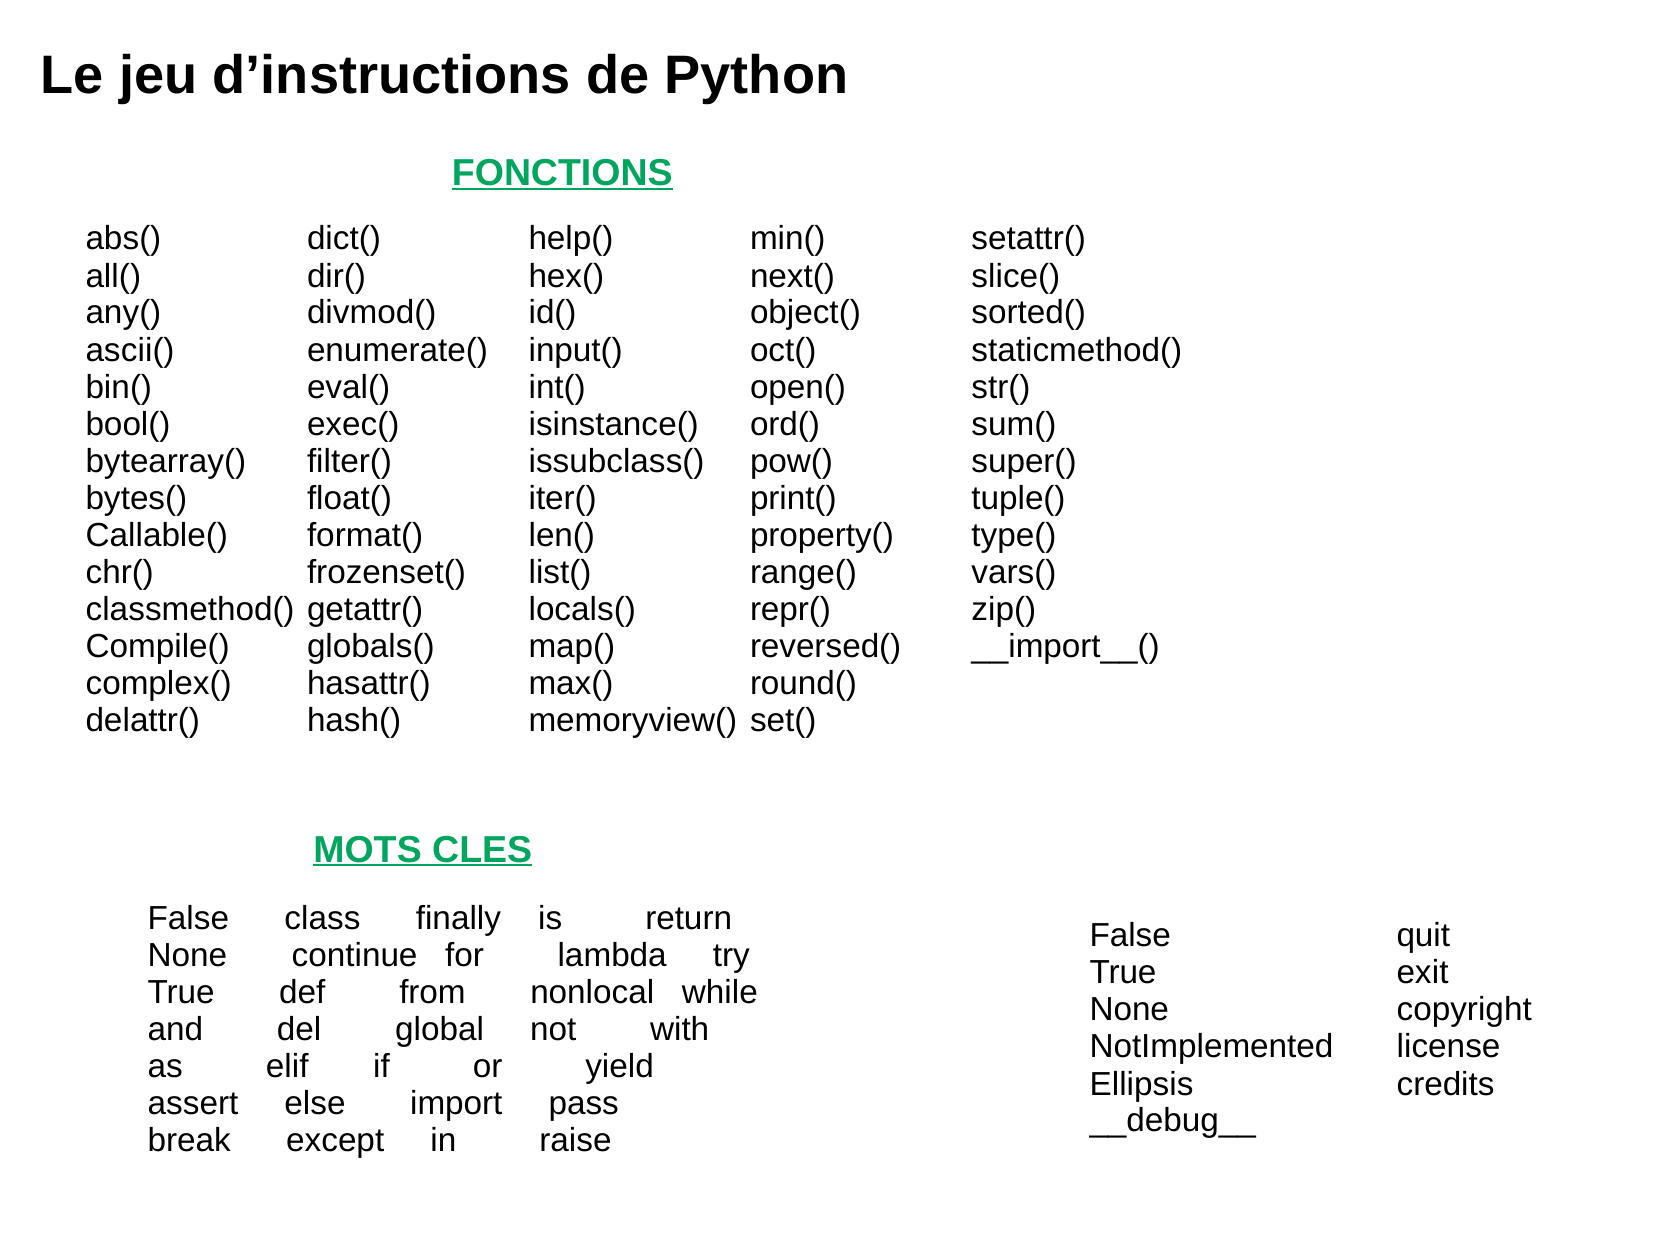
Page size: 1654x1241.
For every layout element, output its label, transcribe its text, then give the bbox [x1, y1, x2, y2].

text_box False class finally is return None continue for lambda try True def from nonlocal while and del global not with as elif if or yield assert else import pass break except in raise [132, 891, 775, 1168]
text_box abs() dict() help() min() setattr() all() dir() hex() next() slice() any() divmod() id() object() sorted() ascii() enumerate() input() oct() staticmethod() bin() eval() int() open() str() bool() exec() isinstance() ord() sum() bytearray() filter() issubclass() pow() super() bytes() float() iter() print() tuple() Callable() format() len() property() type() chr() frozenset() list() range() vars() classmethod() getattr() locals() repr() zip() Compile() globals() map() reversed() __import__() complex() hasattr() max() round() delattr() hash() memoryview() set() [70, 212, 1198, 750]
text_box False True None NotImplemented Ellipsis __debug__ [1074, 909, 1349, 1148]
text_box quit exit copyright license credits [1381, 909, 1547, 1111]
text_box MOTS CLES [298, 820, 548, 878]
text_box Le jeu d’instructions de Python [26, 37, 865, 115]
text_box FONCTIONS [437, 143, 688, 201]
